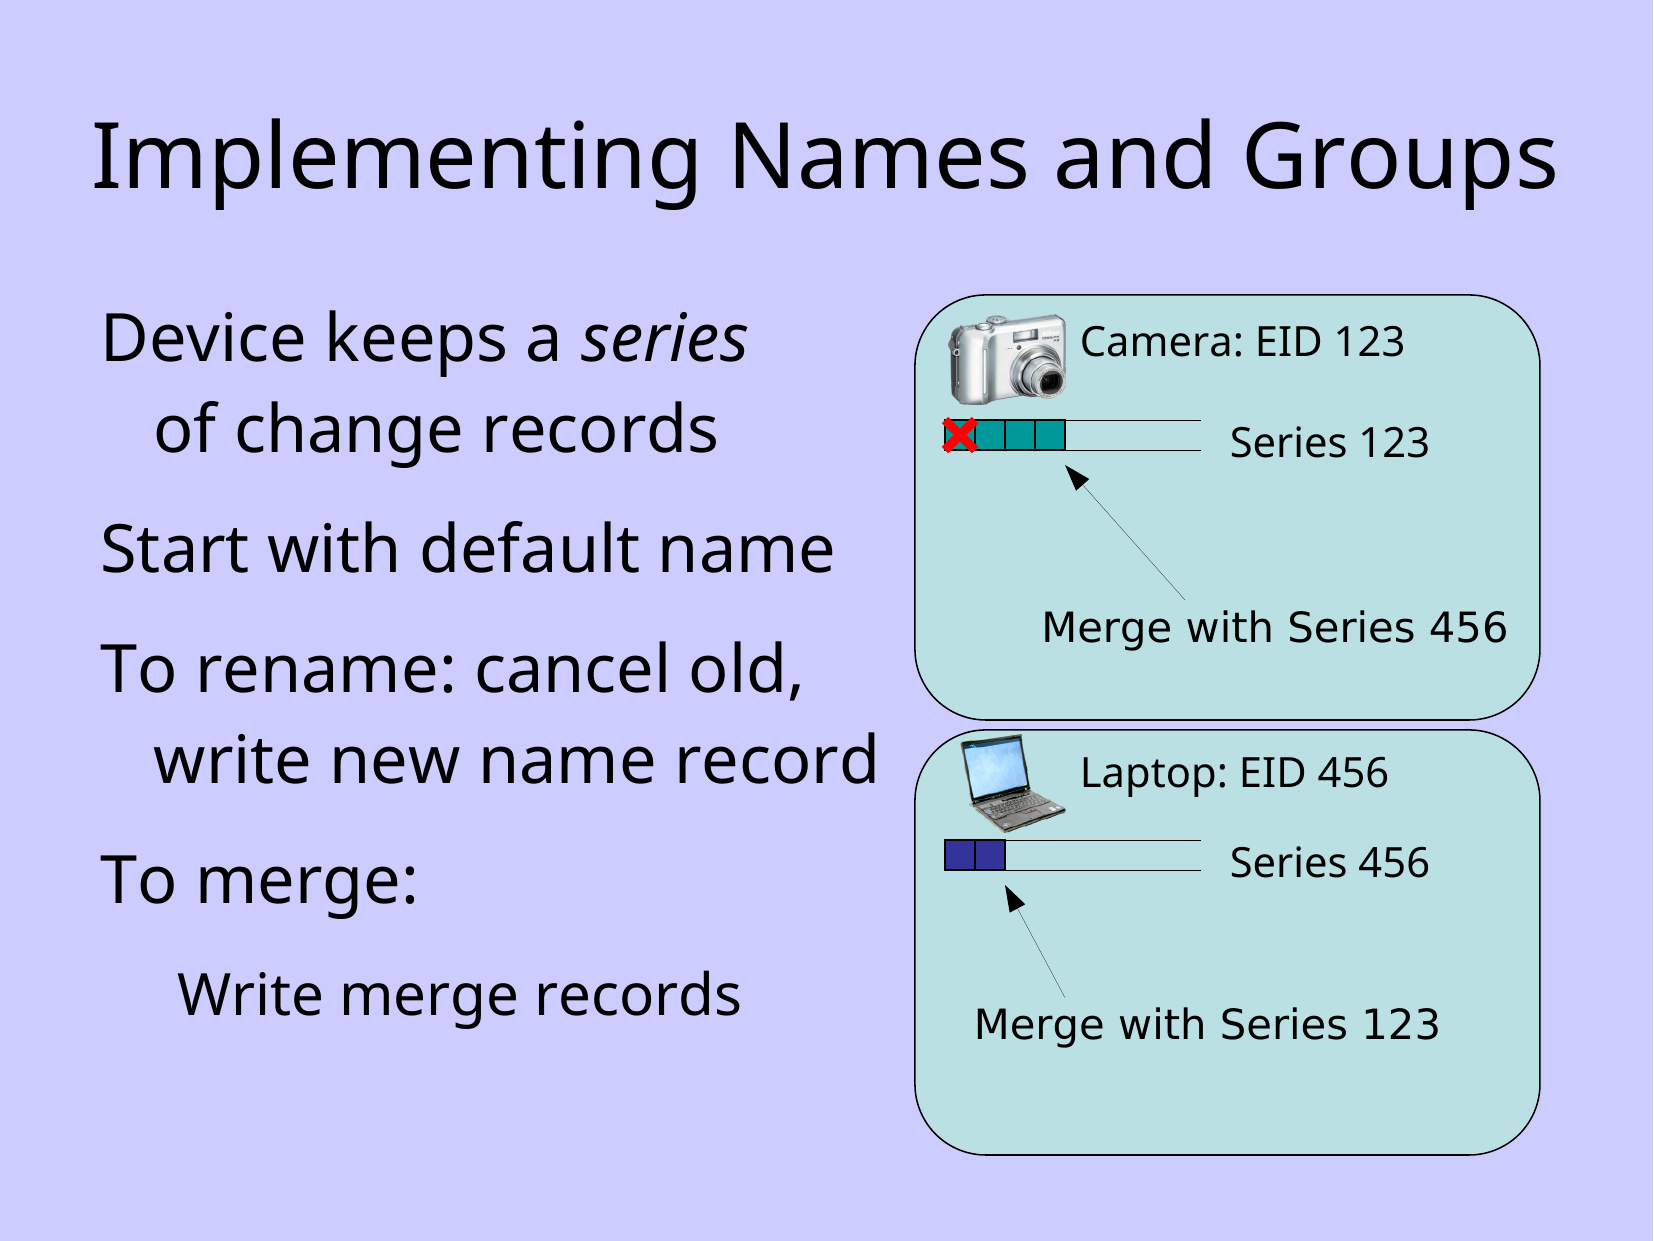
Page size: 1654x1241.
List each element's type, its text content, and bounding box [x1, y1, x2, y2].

text_box [914, 294, 1540, 721]
text_box Laptop: EID 456 [1066, 735, 1531, 811]
title Implementing Names and Groups [82, 49, 1571, 257]
picture [960, 734, 1066, 833]
text_box Merge with Series 456 [1005, 596, 1546, 661]
picture [948, 314, 1066, 406]
text_box Merge with Series 123 [945, 993, 1471, 1058]
list Device keeps a series of change records Start with default name To rename: cancel old, write new name record To merge: Write merge records [82, 290, 916, 1109]
text_box [962, 729, 1496, 735]
text_box Series 456 [1215, 825, 1471, 889]
text_box [914, 734, 1540, 1156]
text_box Series 123 [1215, 405, 1471, 469]
text_box Camera: EID 123 [1065, 304, 1531, 391]
